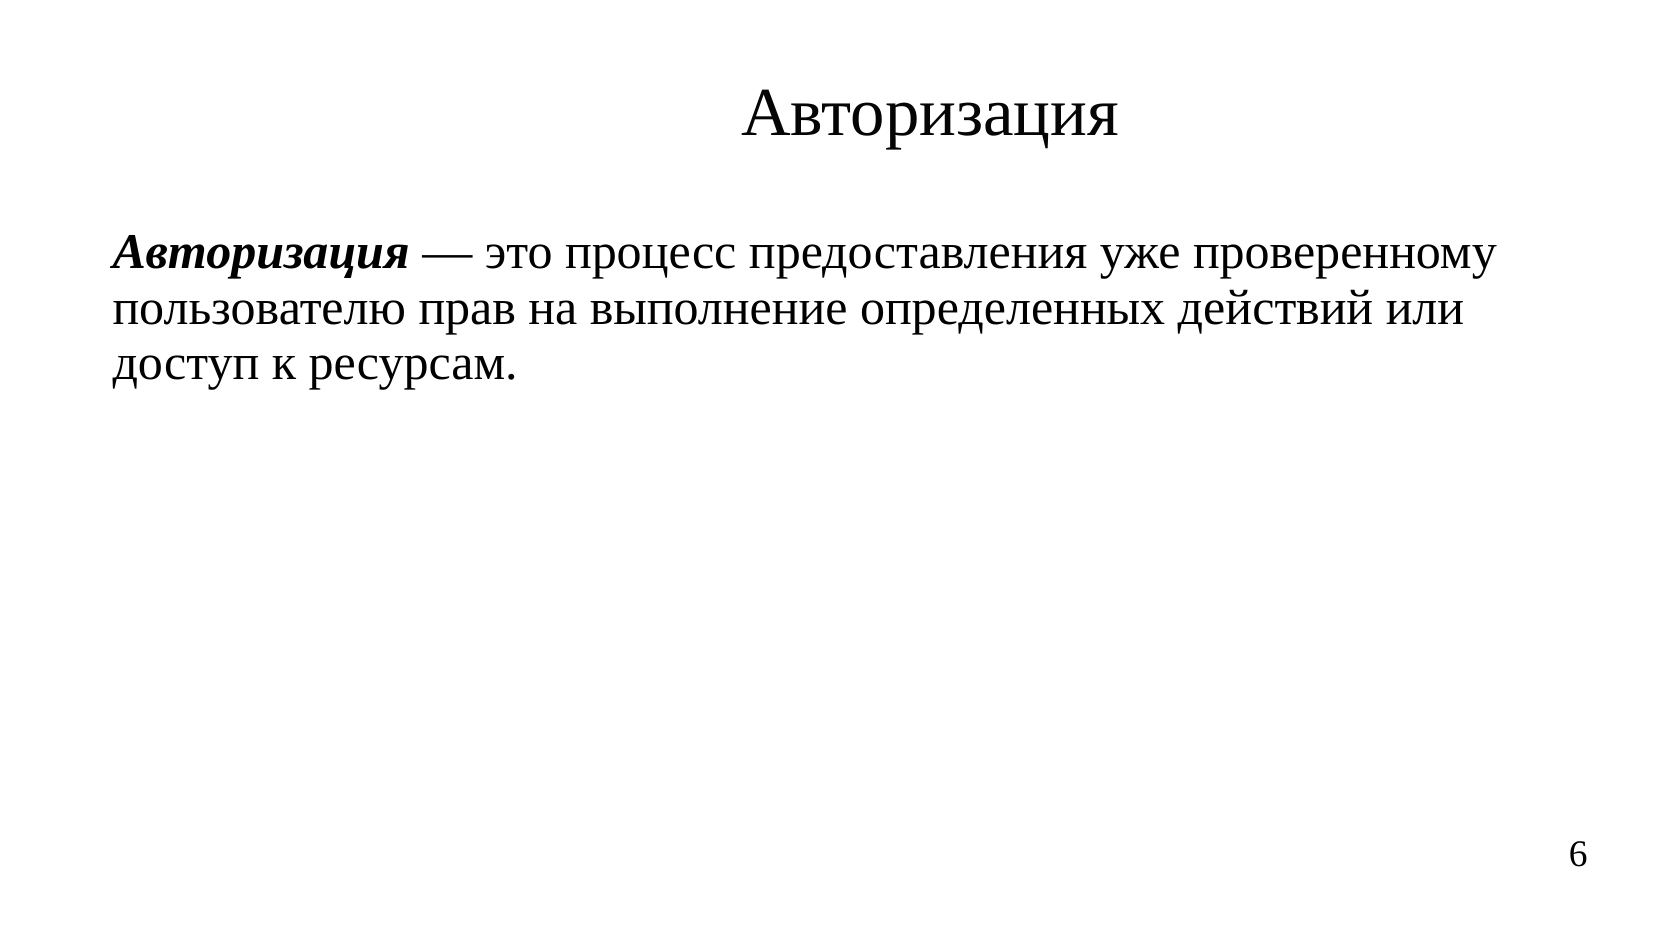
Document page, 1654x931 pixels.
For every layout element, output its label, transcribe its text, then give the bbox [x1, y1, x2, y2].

list Авторизация — это процесс предоставления уже проверенному пользователю прав на выполнение определенных действий или доступ к ресурсам. [112, 224, 1595, 764]
text_box 6 [975, 825, 1603, 881]
title Авторизация [265, 35, 1595, 189]
